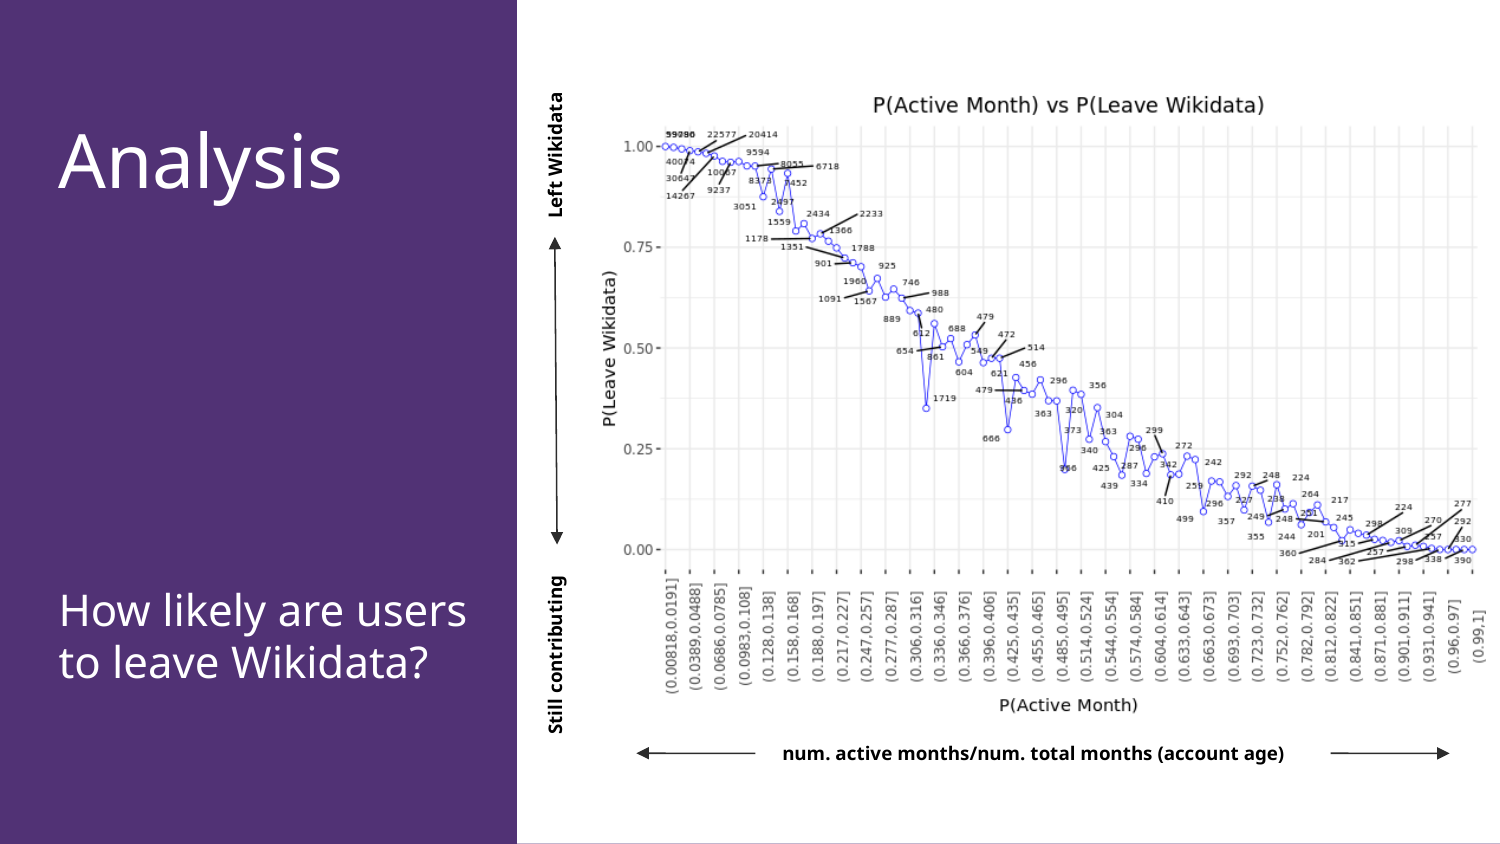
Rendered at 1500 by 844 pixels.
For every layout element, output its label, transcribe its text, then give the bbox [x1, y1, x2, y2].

subtitle How likely are users to leave Wikidata? [43, 567, 507, 770]
text_box Still contributing [528, 527, 581, 750]
text_box num. active months/num. total months (account age) [767, 726, 1325, 780]
title Analysis [43, 98, 485, 540]
text_box Left Wikidata [528, 77, 581, 300]
picture [595, 89, 1486, 723]
